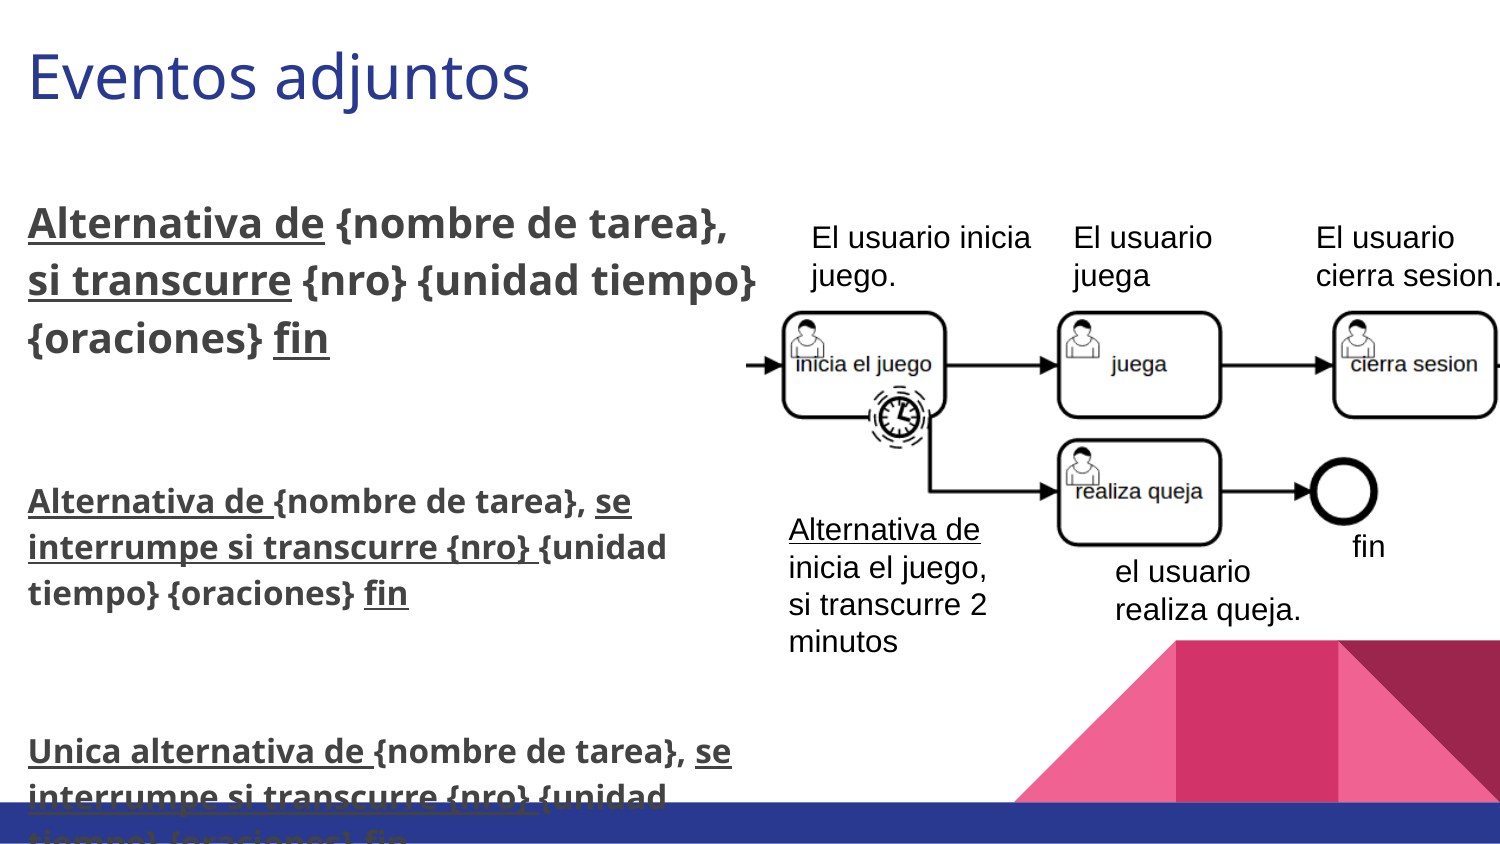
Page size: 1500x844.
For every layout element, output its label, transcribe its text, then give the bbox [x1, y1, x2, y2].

title Eventos adjuntos [12, 22, 1411, 122]
text_box El usuario cierra sesion. [1300, 202, 1500, 272]
text_box el usuario realiza queja. [1099, 536, 1344, 606]
text_box El usuario juega [1058, 202, 1235, 272]
text_box fin [1337, 511, 1419, 581]
text_box Alternativa de inicia el juego, si transcurre 2 minutos [773, 455, 1025, 713]
text_box Alternativa de {nombre de tarea}, si transcurre {nro} {unidad tiempo} {oraciones} fin Alternativa de {nombre de tarea}, se interrumpe si transcurre {nro} {unidad tiempo} {oraciones} fin Unica alternativa de {nombre de tarea}, se interrumpe si transcurre {nro} {unidad tiempo} {oraciones} fin [12, 174, 778, 609]
text_box El usuario inicia juego. [796, 202, 1058, 272]
picture [778, 293, 1500, 551]
